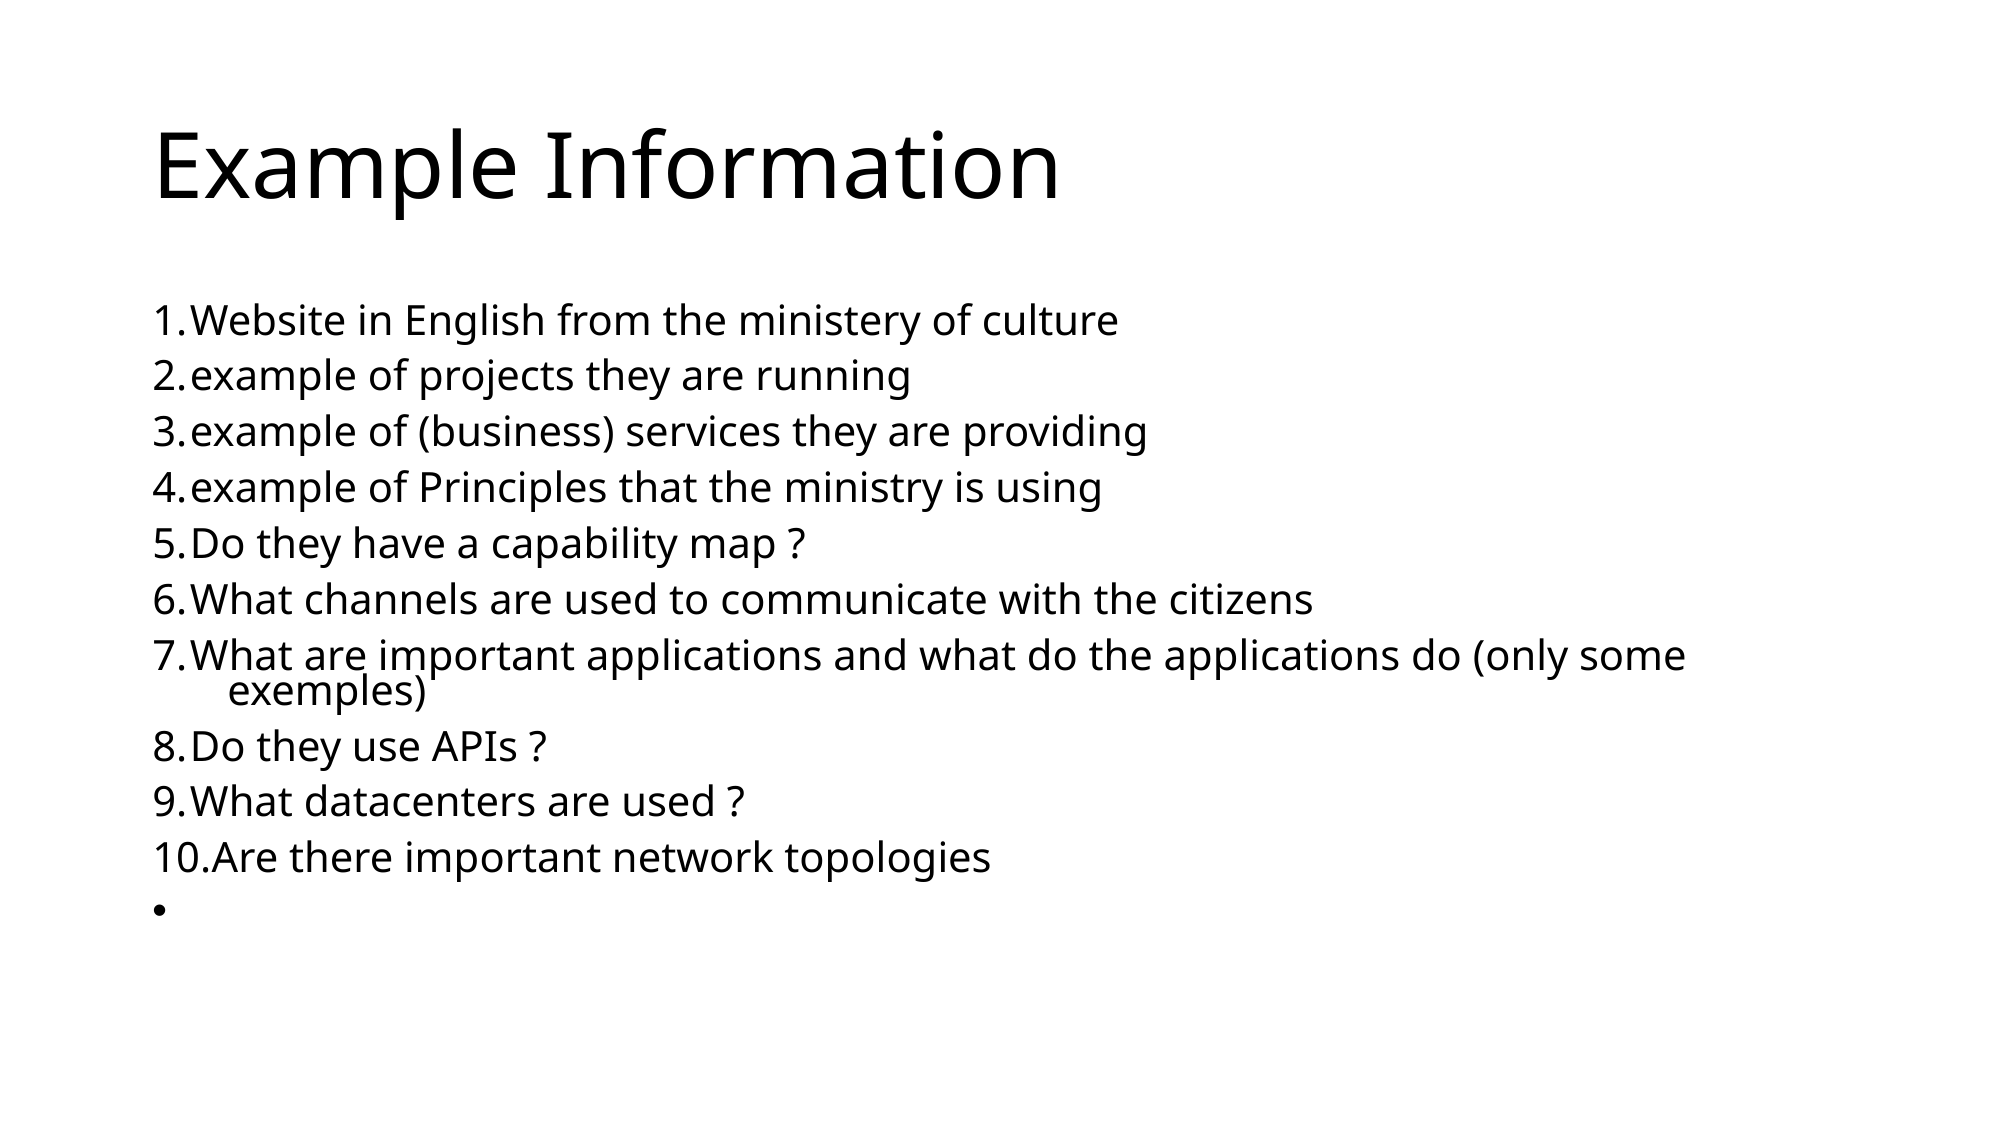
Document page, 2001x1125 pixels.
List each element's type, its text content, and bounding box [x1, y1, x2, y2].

list Website in English from the ministery of culture example of projects they are running example of (business) services they are providing example of Principles that the ministry is using Do they have a capability map ? What channels are used to communicate with the citizens What are important applications and what do the applications do (only some exemples) Do they use APIs ? What datacenters are used ? Are there important network topologies [137, 299, 1863, 1014]
title Example Information [137, 59, 1863, 278]
